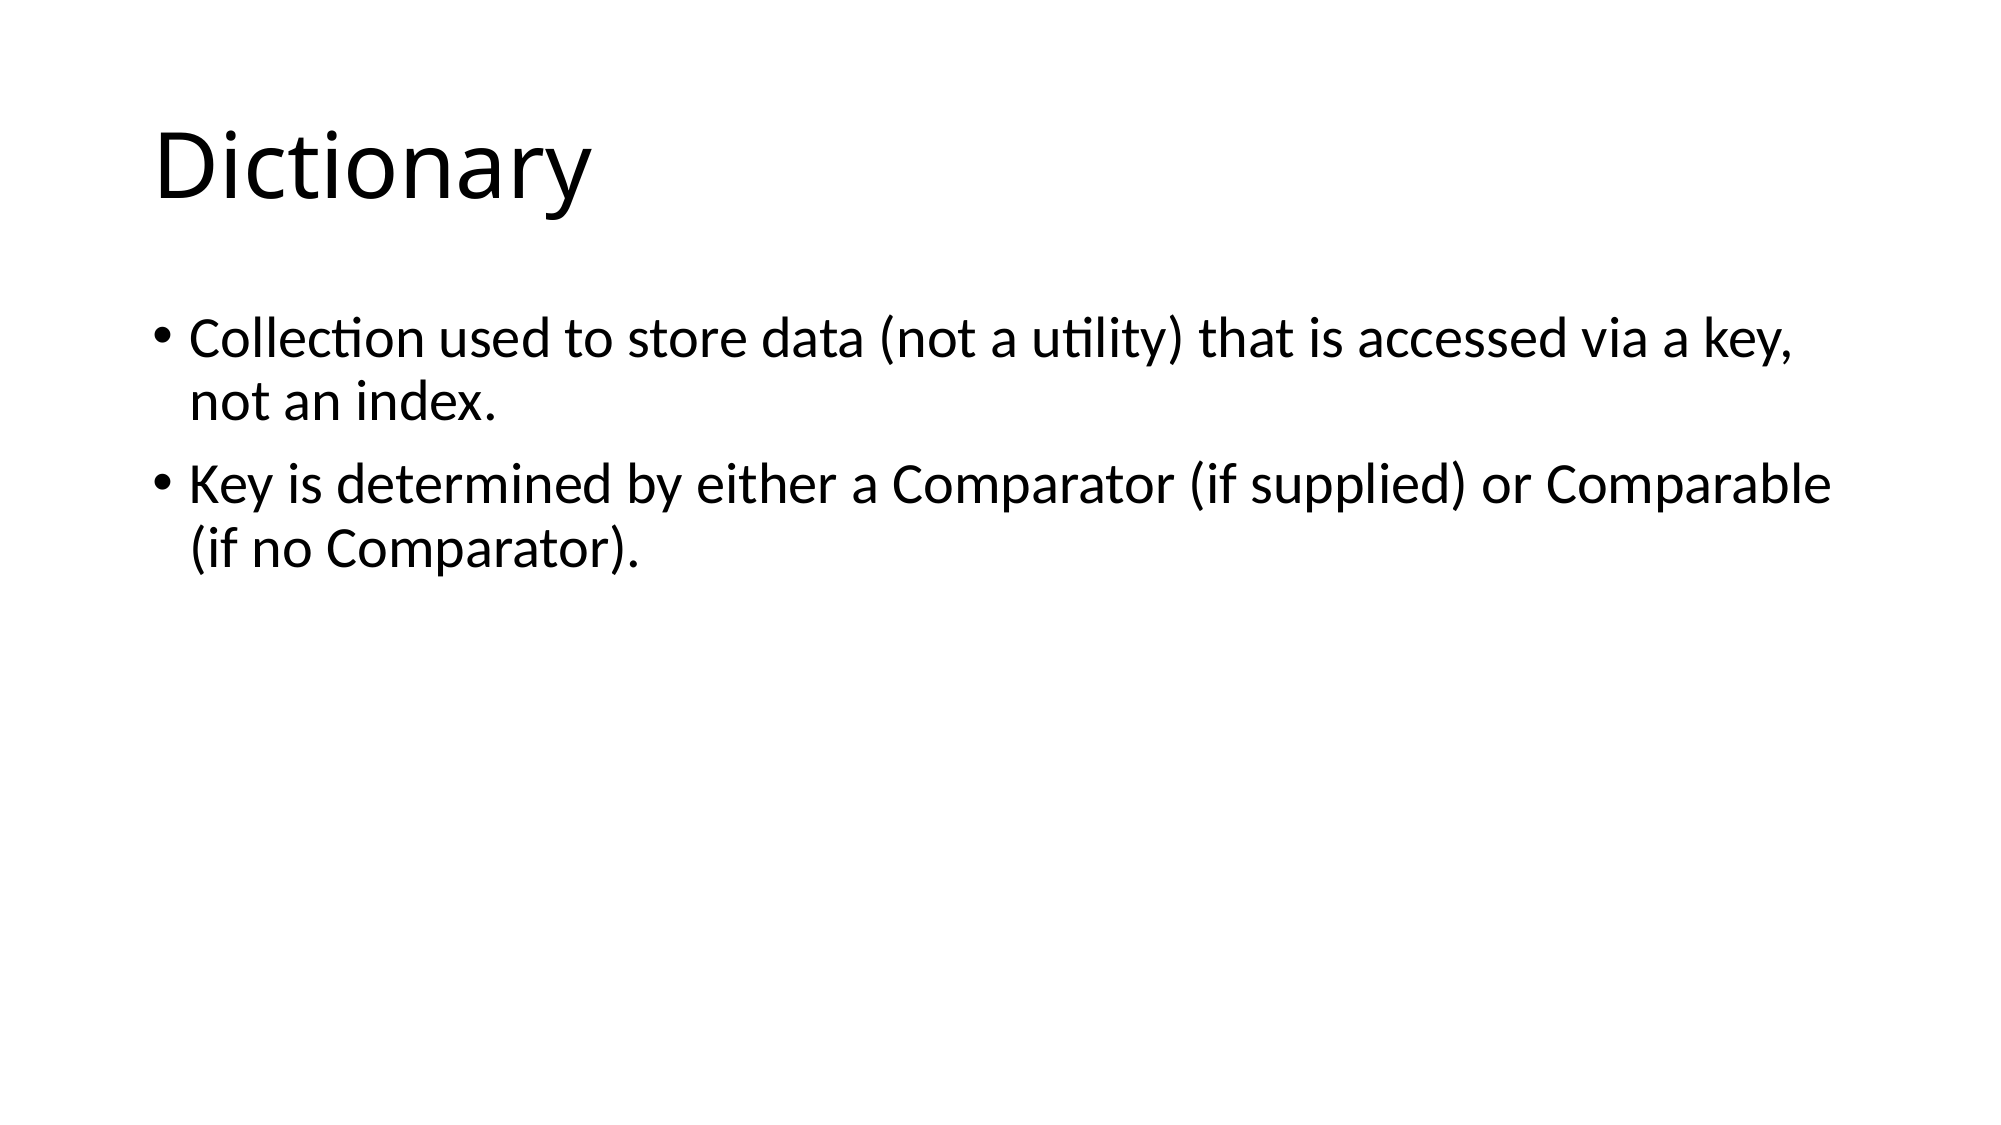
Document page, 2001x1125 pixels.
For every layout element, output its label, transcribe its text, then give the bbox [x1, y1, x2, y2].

list Collection used to store data (not a utility) that is accessed via a key, not an index. Key is determined by either a Comparator (if supplied) or Comparable (if no Comparator). [137, 299, 1863, 620]
title Dictionary [137, 59, 1863, 278]
